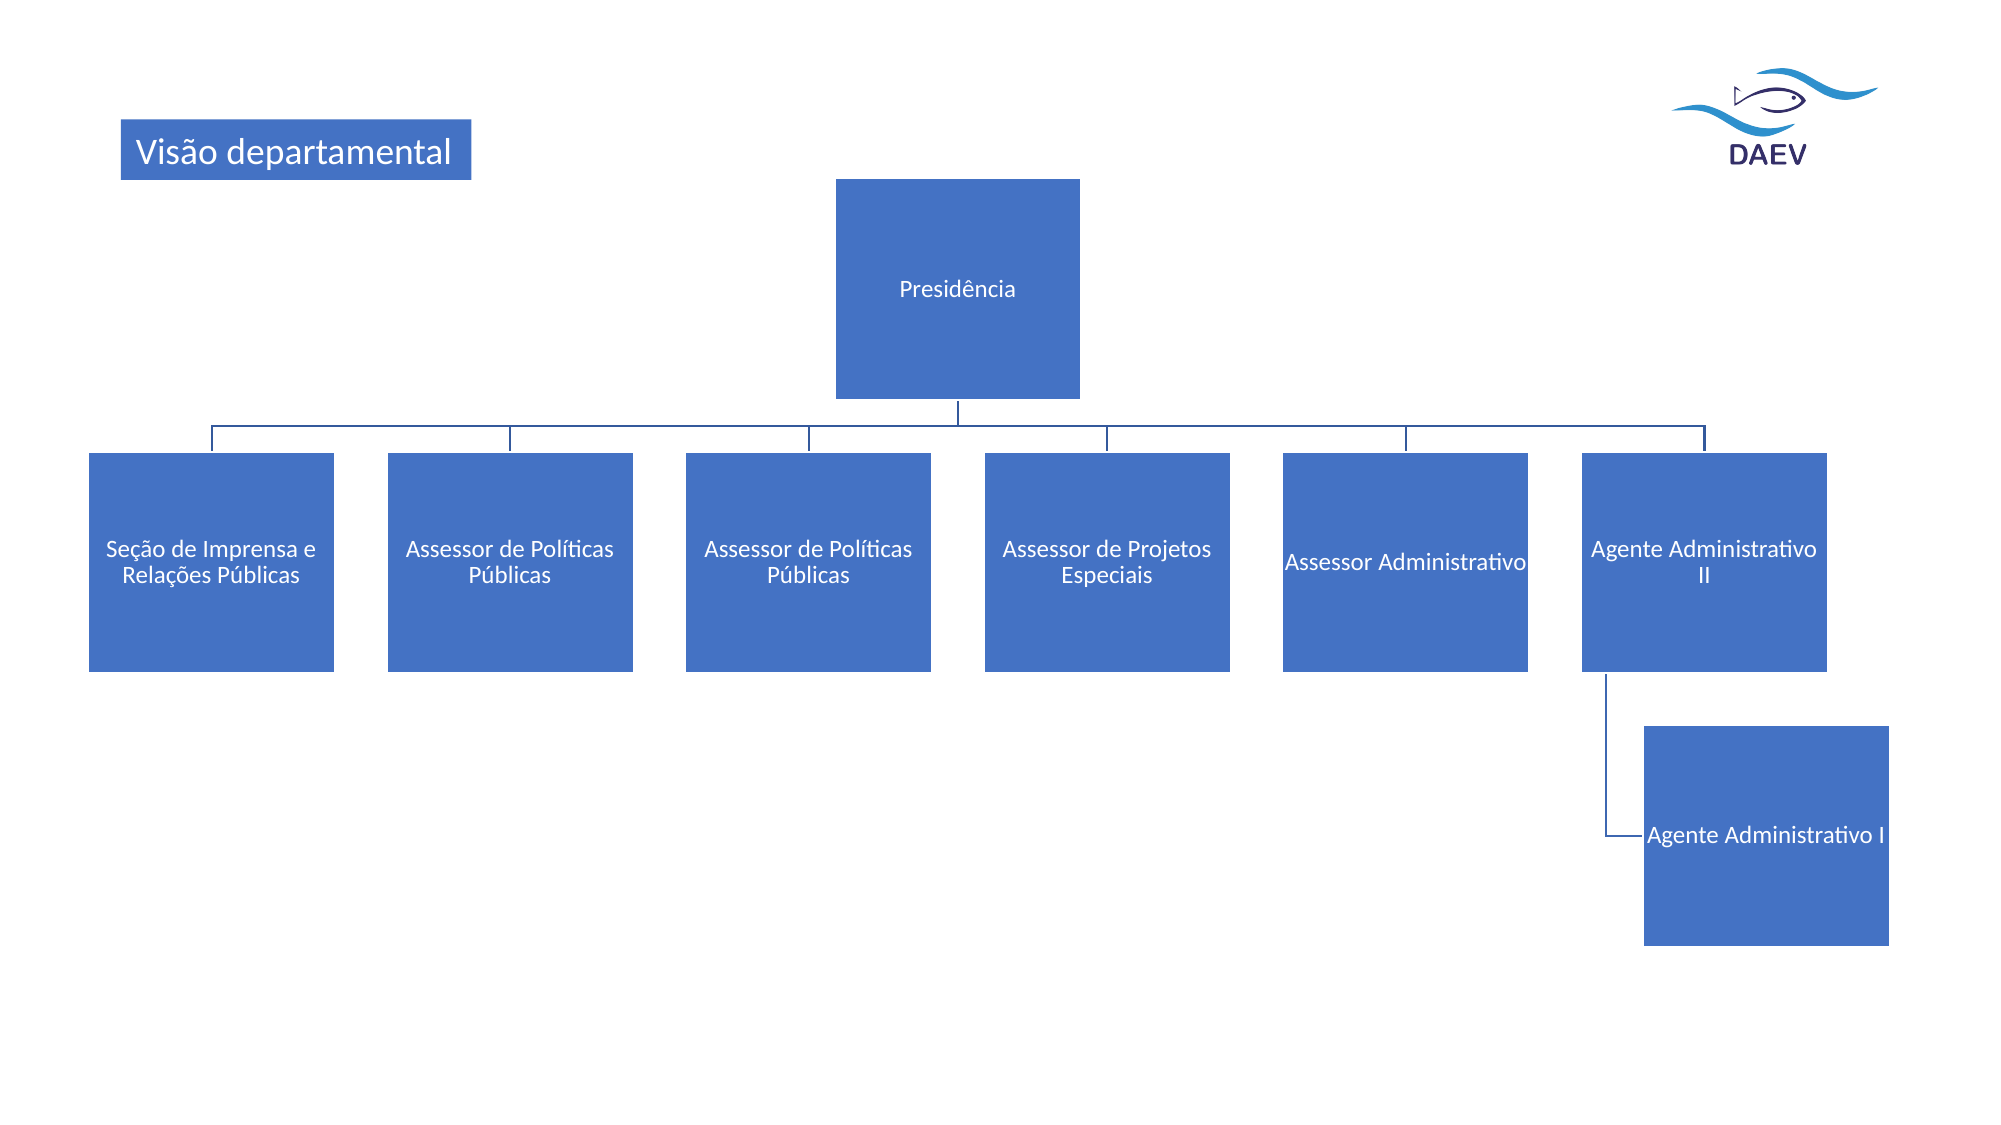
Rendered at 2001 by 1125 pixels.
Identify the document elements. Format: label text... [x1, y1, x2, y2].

text_box Presidência [834, 178, 1082, 400]
text_box Visão departamental [120, 119, 472, 180]
text_box Assessor de Projetos Especiais [983, 451, 1231, 674]
text_box Agente Administrativo II [1581, 451, 1828, 674]
text_box Assessor de Políticas Públicas [685, 451, 933, 674]
text_box Assessor Administrativo [1282, 451, 1530, 674]
text_box Seção de Imprensa e Relações Públicas [88, 451, 335, 674]
picture [1670, 68, 1879, 165]
text_box Agente Administrativo I [1642, 725, 1890, 947]
text_box Assessor de Políticas Públicas [386, 451, 634, 674]
